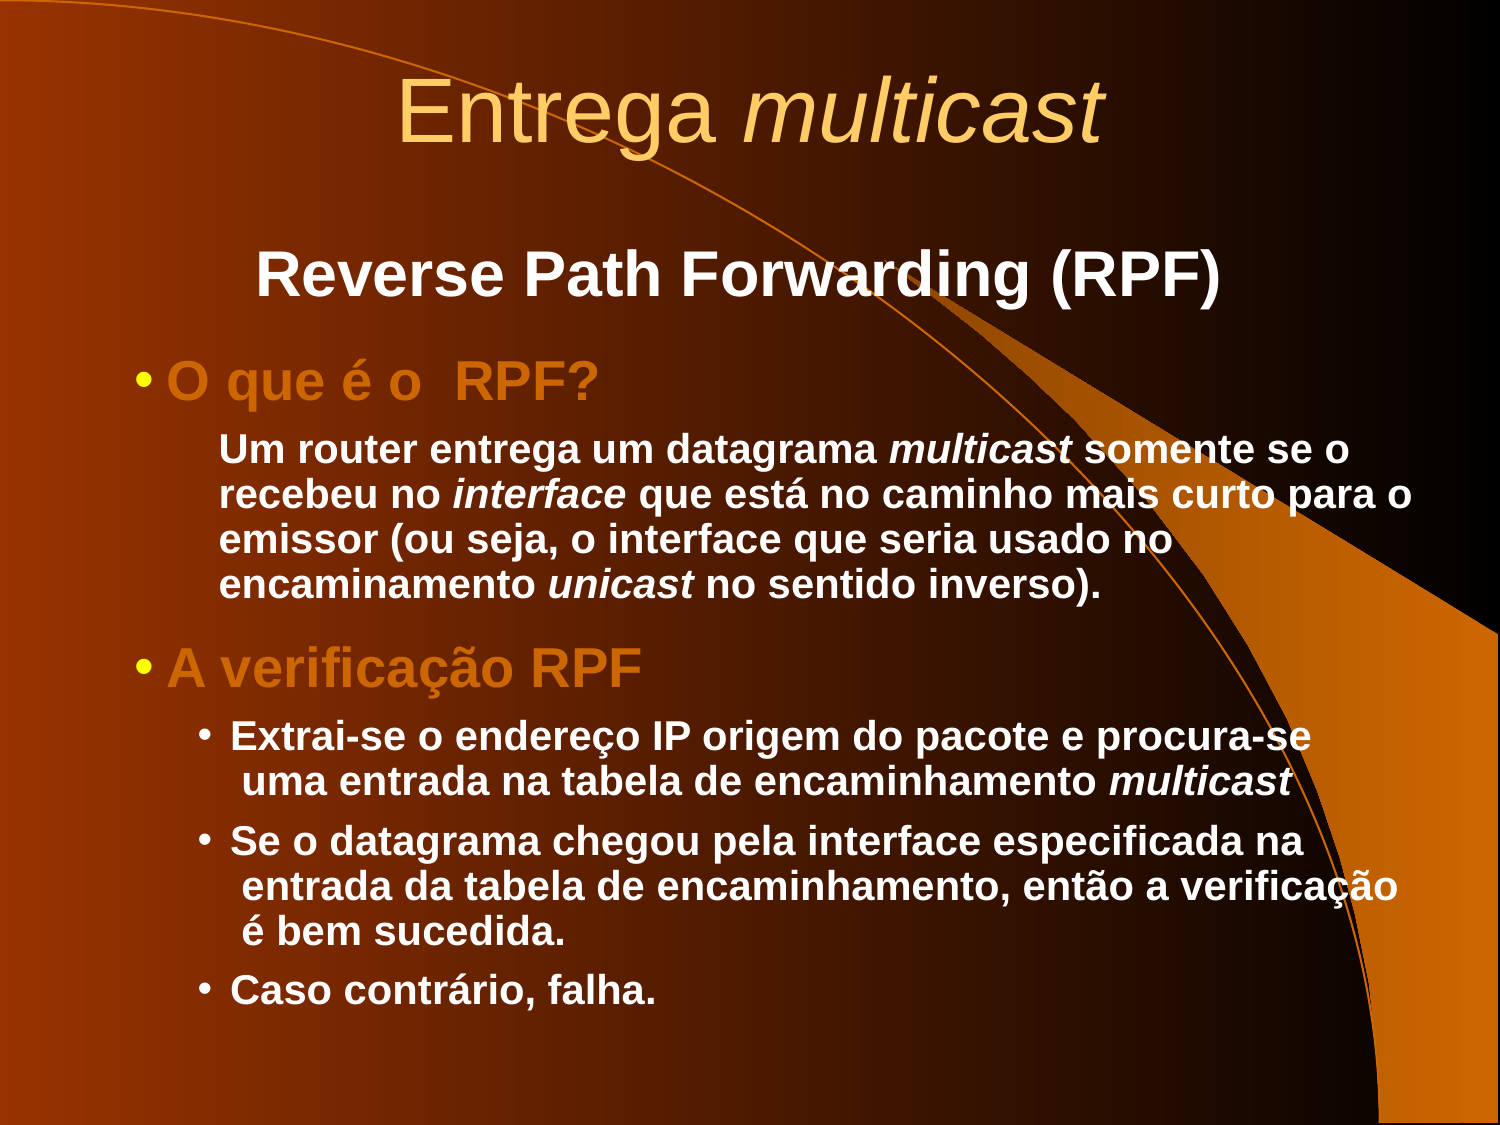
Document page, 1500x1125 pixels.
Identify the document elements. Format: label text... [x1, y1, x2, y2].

text_box Reverse Path Forwarding (RPF) [237, 223, 1241, 319]
text_box O que é o RPF? Um router entrega um datagrama multicast somente se o recebeu no interface que está no caminho mais curto para o emissor (ou seja, o interface que seria usado no encaminamento unicast no sentido inverso). A verificação RPF Extrai-se o endereço IP origem do pacote e procura-se uma entrada na tabela de encaminhamento multicast Se o datagrama chegou pela interface especificada na entrada da tabela de encaminhamento, então a verificação é bem sucedida. Caso contrário, falha. [112, 312, 1435, 1054]
title Entrega multicast [24, 24, 1475, 188]
